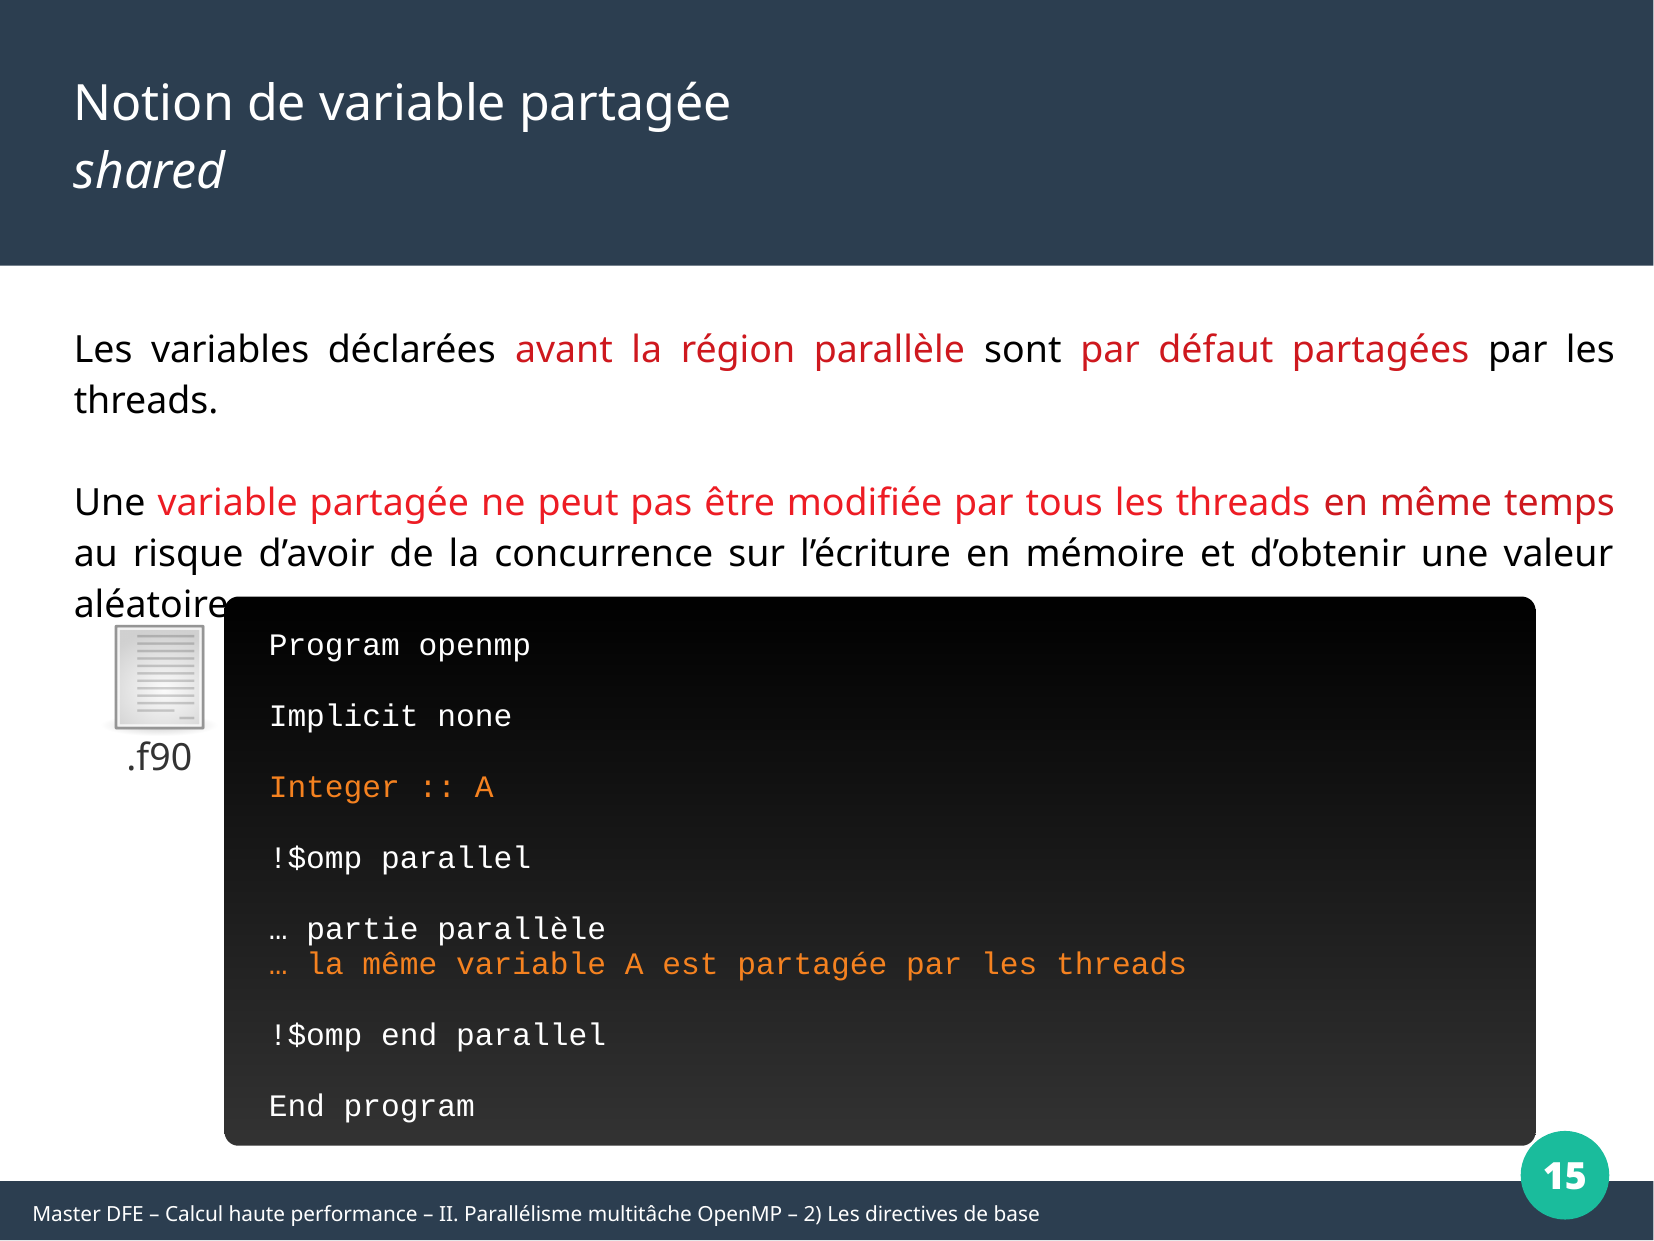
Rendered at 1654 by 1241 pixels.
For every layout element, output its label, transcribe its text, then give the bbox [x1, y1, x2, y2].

text_box Les variables déclarées avant la région parallèle sont par défaut partagées par les threads. Une variable partagée ne peut pas être modifiée par tous les threads en même temps au risque d’avoir de la concurrence sur l’écriture en mémoire et d’obtenir une valeur aléatoire. [59, 314, 1630, 584]
text_box .f90 [82, 722, 237, 789]
text_box Notion de variable partagée shared [59, 59, 1477, 209]
picture [100, 620, 219, 722]
text_box Program openmp Implicit none Integer :: A !$omp parallel … partie parallèle … la même variable A est partagée par les threads !$omp end parallel End program [254, 622, 1524, 1134]
text_box Master DFE – Calcul haute performance – II. Parallélisme multitâche OpenMP – 2) Les directives de base [17, 1191, 1436, 1235]
text_box [224, 596, 1536, 1146]
